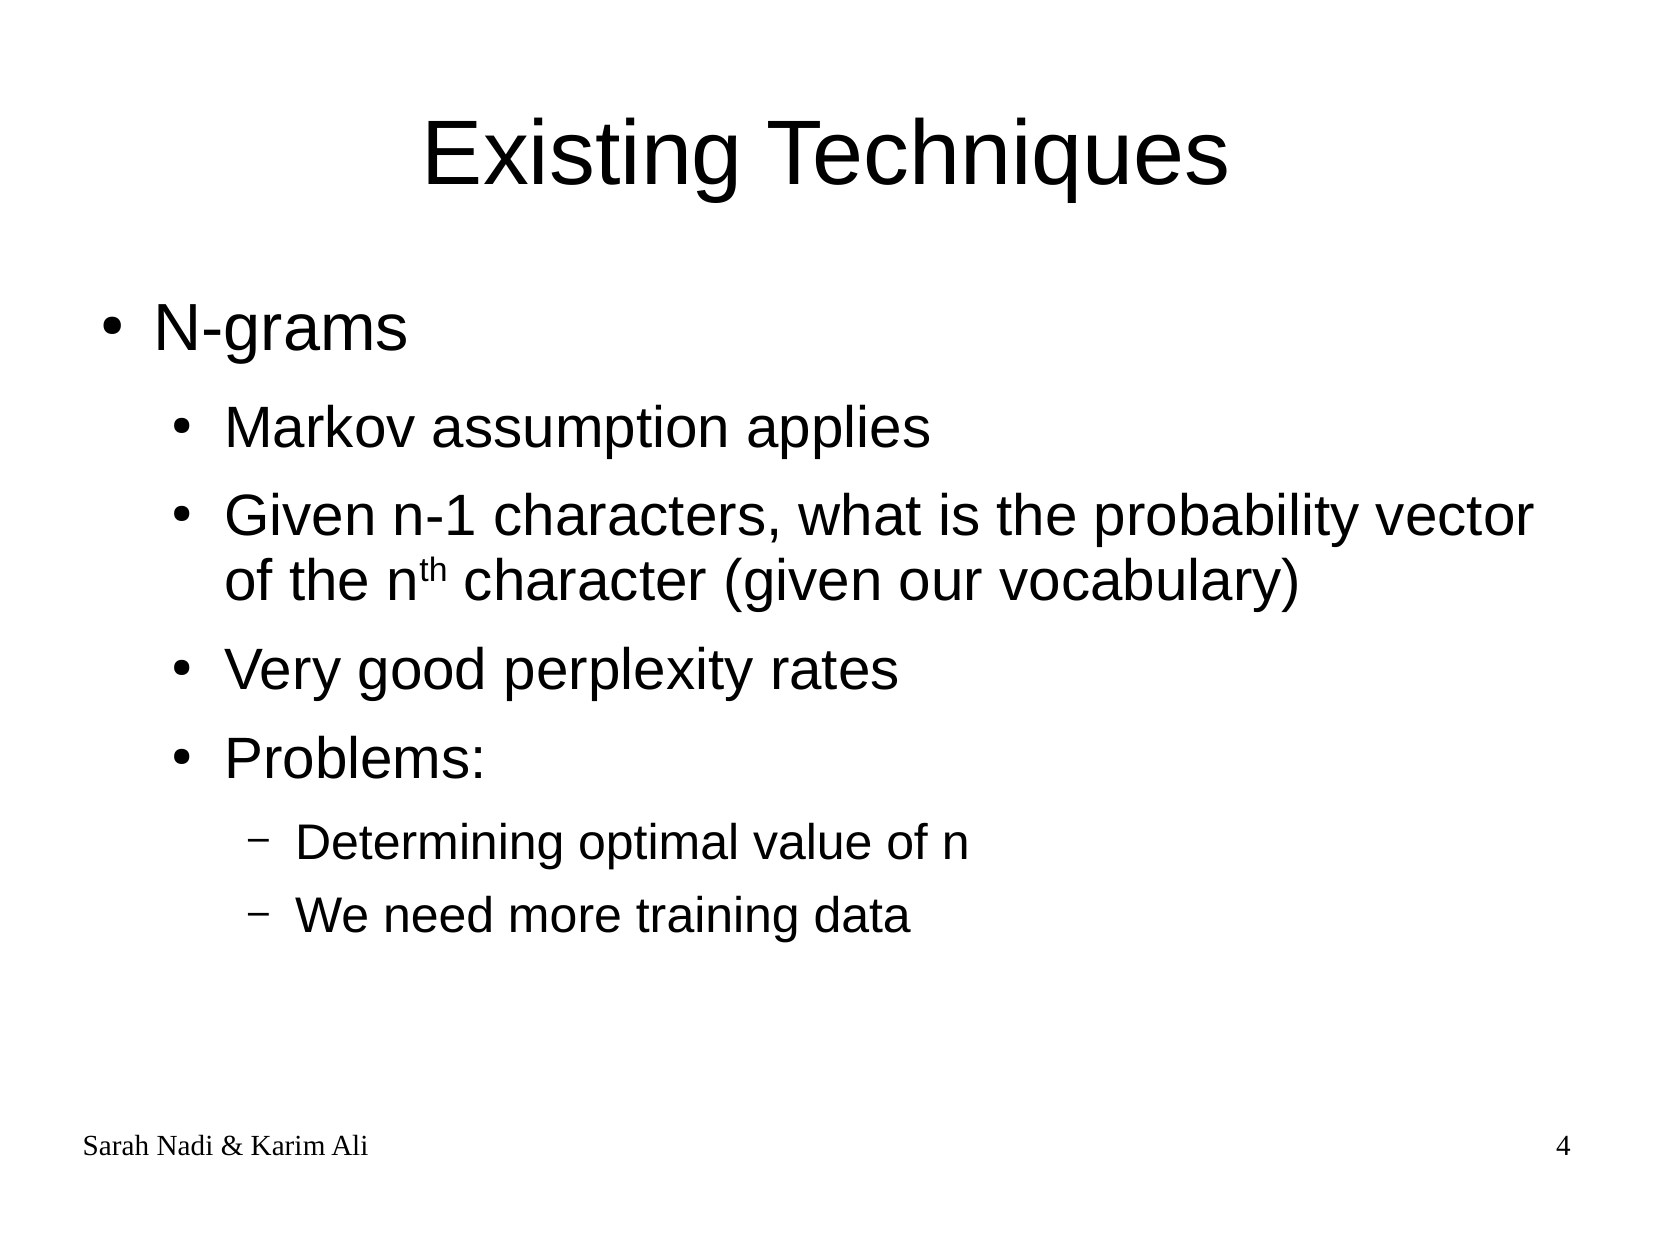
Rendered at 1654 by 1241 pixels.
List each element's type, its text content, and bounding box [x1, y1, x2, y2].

title Existing Techniques [82, 49, 1571, 257]
list N-grams Markov assumption applies Given n-1 characters, what is the probability vector of the nth character (given our vocabulary) Very good perplexity rates Problems: Determining optimal value of n We need more training data [82, 290, 1571, 1109]
